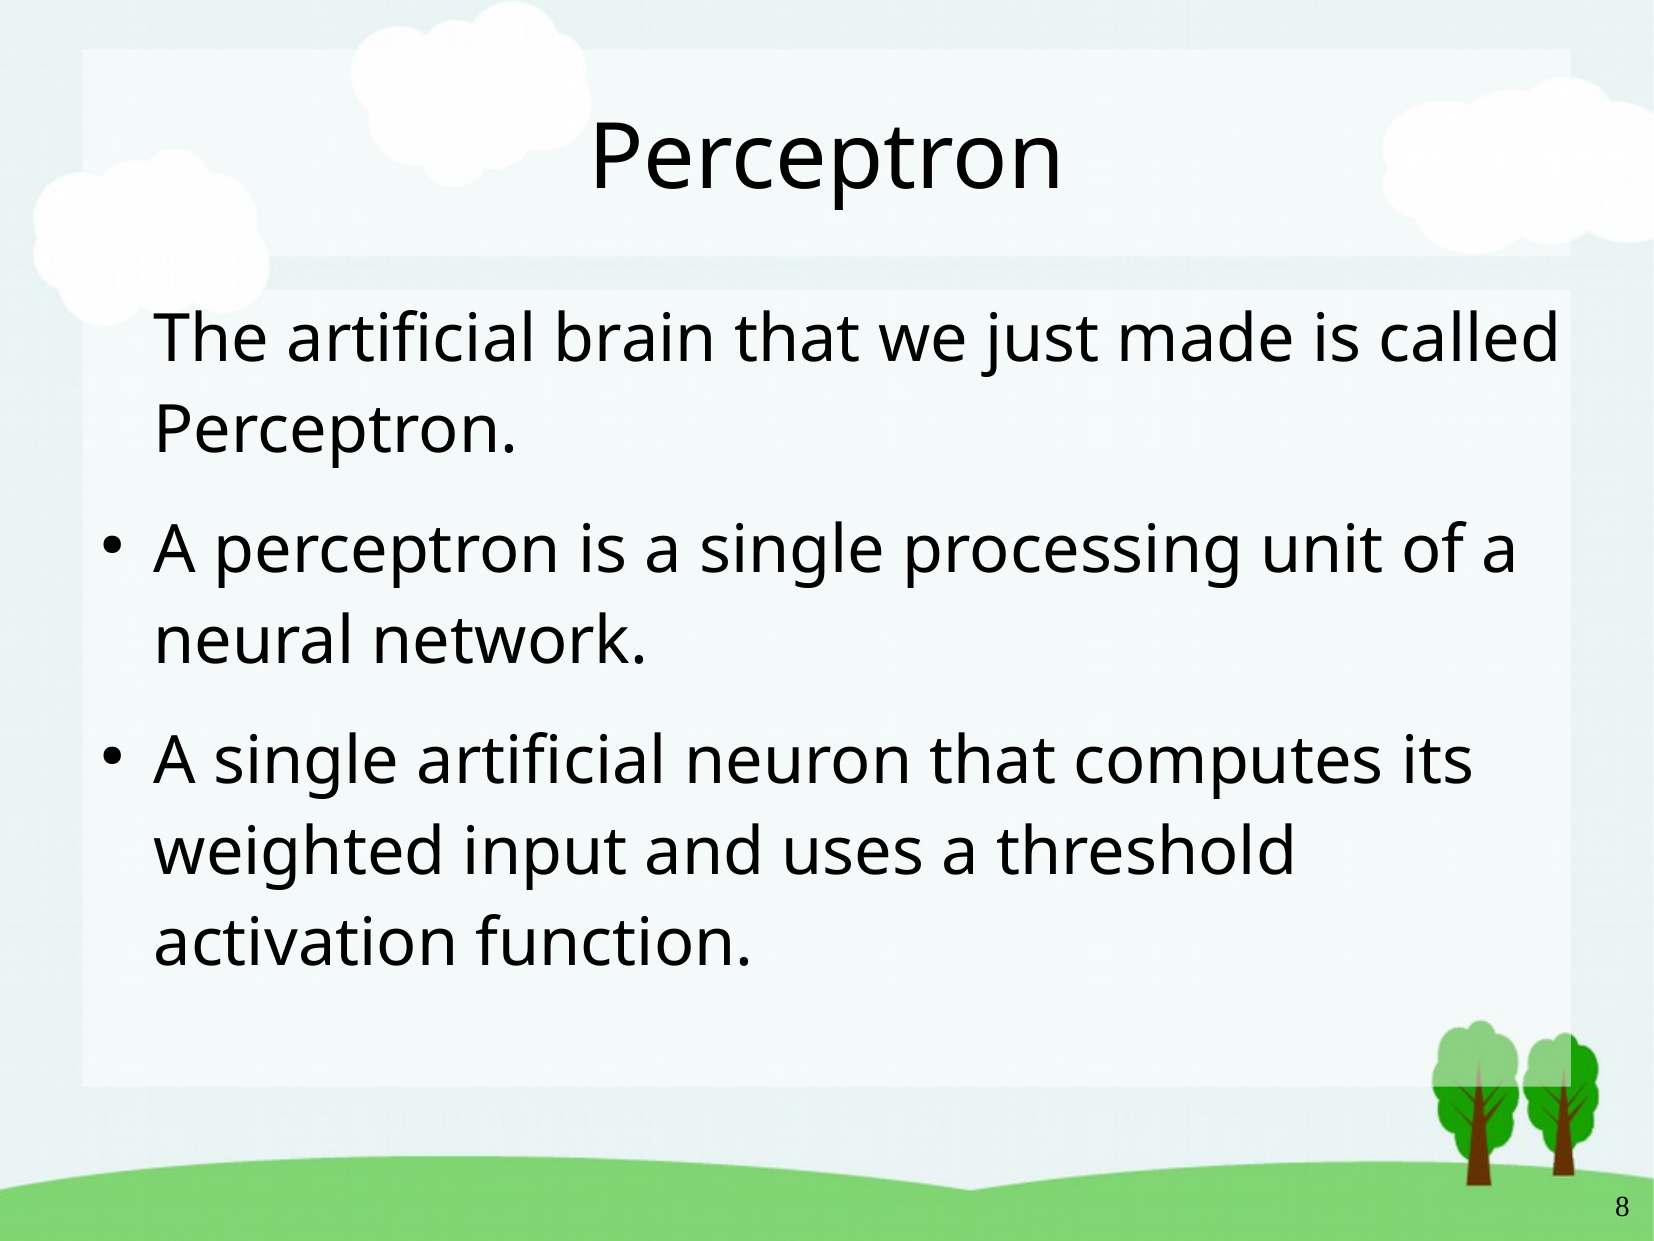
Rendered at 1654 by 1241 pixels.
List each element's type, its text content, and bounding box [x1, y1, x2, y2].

list The artificial brain that we just made is called Perceptron. A perceptron is a single processing unit of a neural network. A single artificial neuron that computes its weighted input and uses a threshold activation function. [82, 290, 1571, 1087]
picture [0, 0, 1654, 1241]
title Perceptron [82, 49, 1571, 257]
